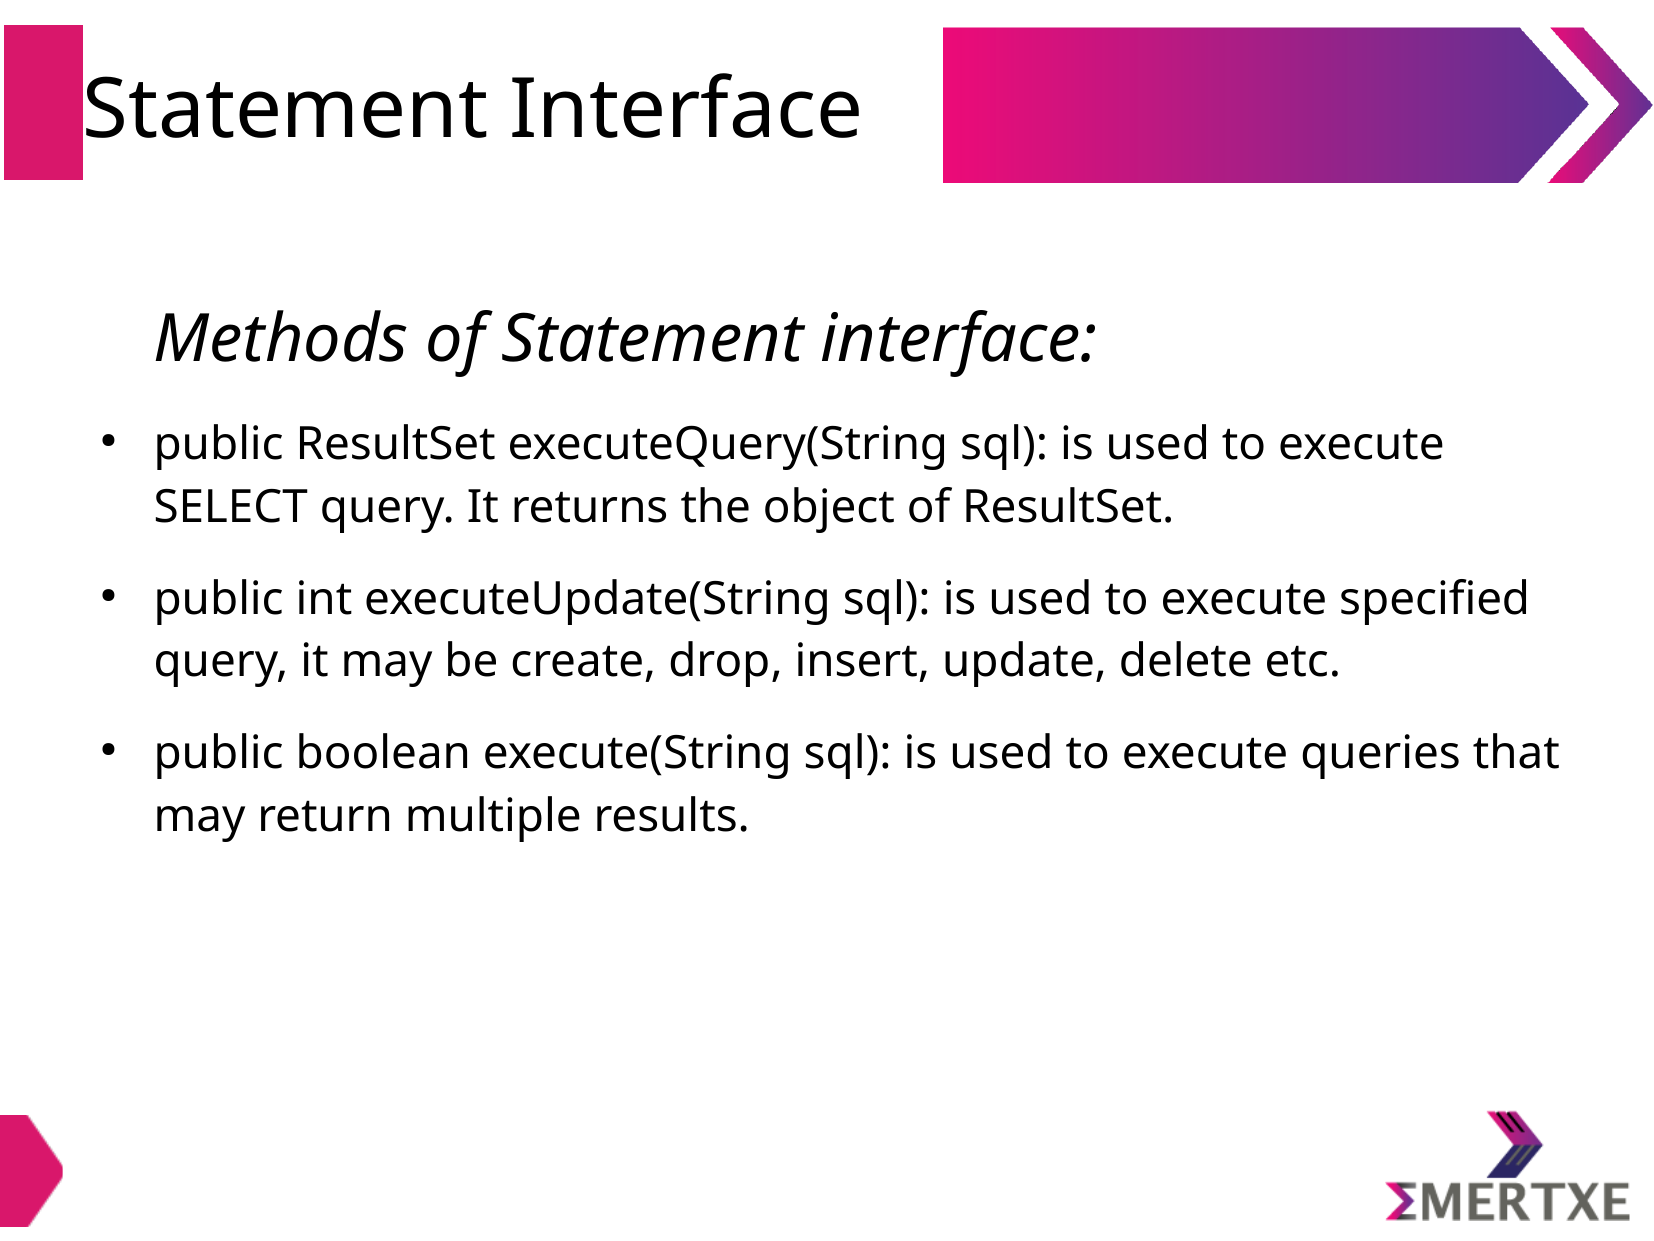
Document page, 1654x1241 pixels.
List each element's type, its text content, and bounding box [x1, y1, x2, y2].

picture [1571, 27, 1653, 183]
list Methods of Statement interface: public ResultSet executeQuery(String sql): is used to execute SELECT query. It returns the object of ResultSet. public int executeUpdate(String sql): is used to execute specified query, it may be create, drop, insert, update, delete etc. public boolean execute(String sql): is used to execute queries that may return multiple results. [82, 290, 1571, 1010]
title Statement Interface [82, 2, 1571, 210]
picture [1385, 1107, 1631, 1221]
